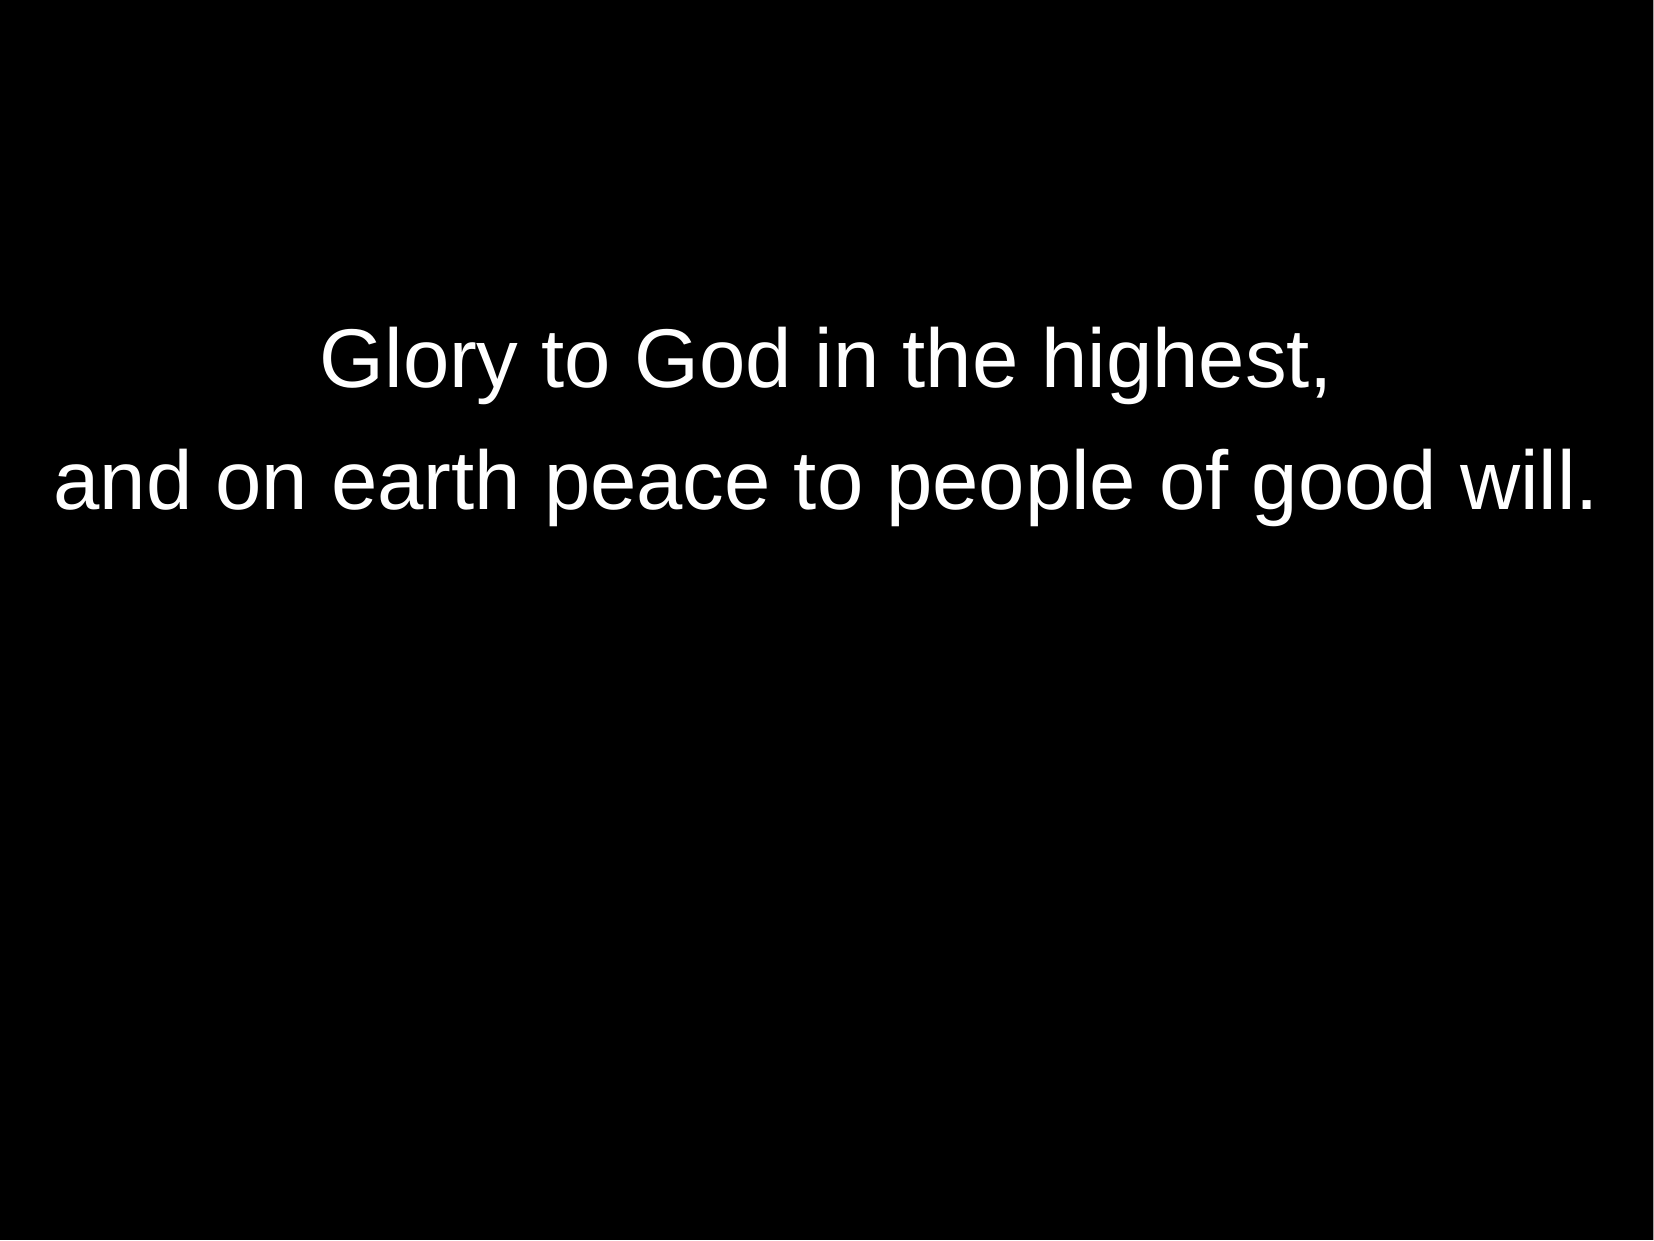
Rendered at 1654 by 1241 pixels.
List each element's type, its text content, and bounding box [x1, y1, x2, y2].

list Glory to God in the highest, and on earth peace to people of good will. [0, 307, 1654, 1241]
